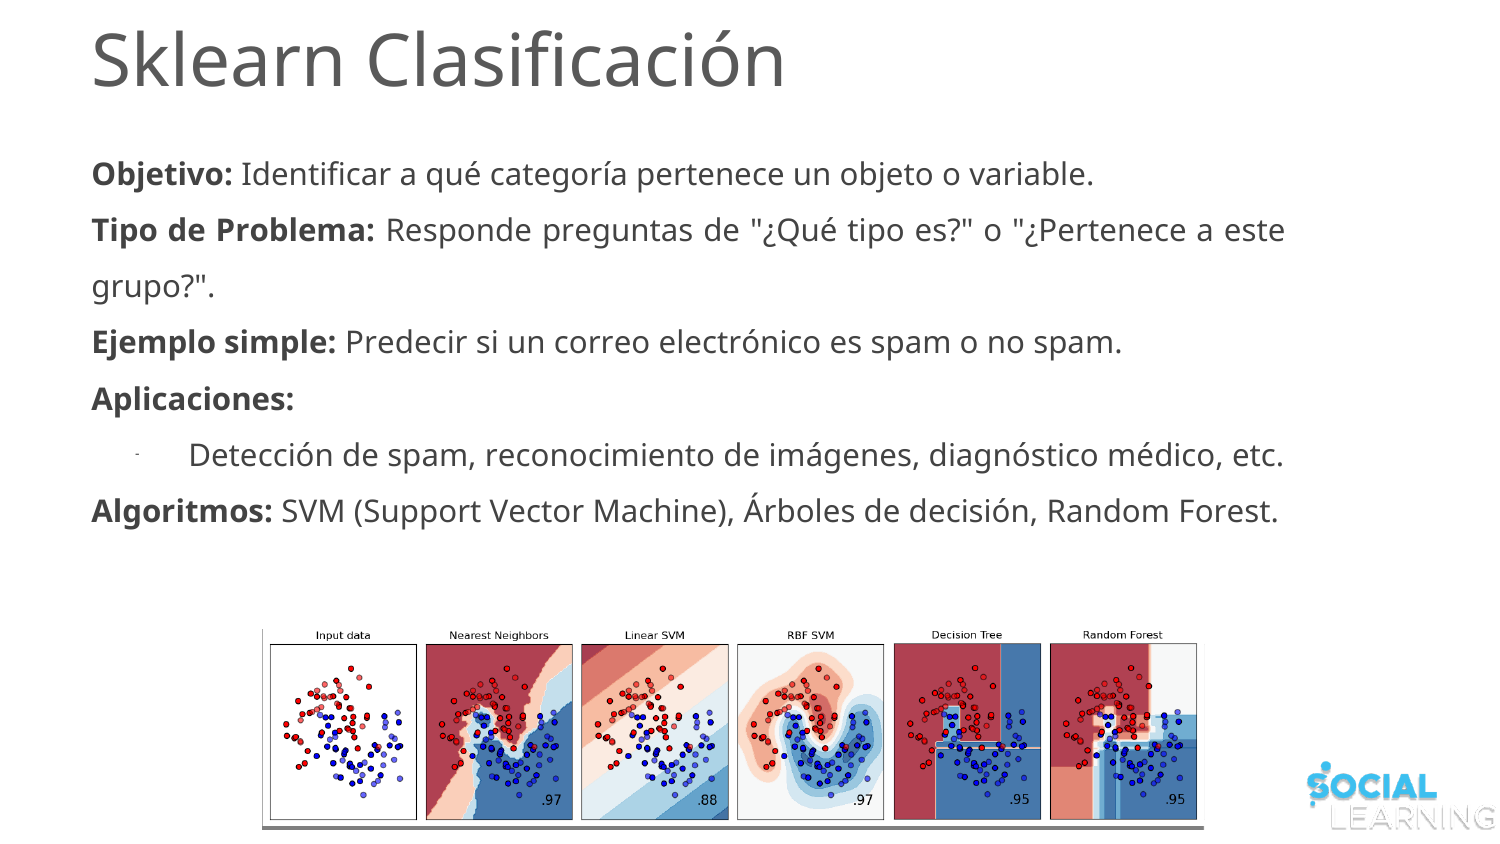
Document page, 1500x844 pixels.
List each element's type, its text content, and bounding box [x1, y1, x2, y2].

text_box Objetivo: Identificar a qué categoría pertenece un objeto o variable. Tipo de Problema: Responde preguntas de "¿Qué tipo es?" o "¿Pertenece a este grupo?". Ejemplo simple: Predecir si un correo electrónico es spam o no spam. Aplicaciones: Detección de spam, reconocimiento de imágenes, diagnóstico médico, etc. Algoritmos: SVM (Support Vector Machine), Árboles de decisión, Random Forest. [76, 120, 1302, 644]
picture [1301, 744, 1500, 844]
picture [262, 626, 1205, 826]
text_box Sklearn Clasificación [76, 0, 1281, 120]
